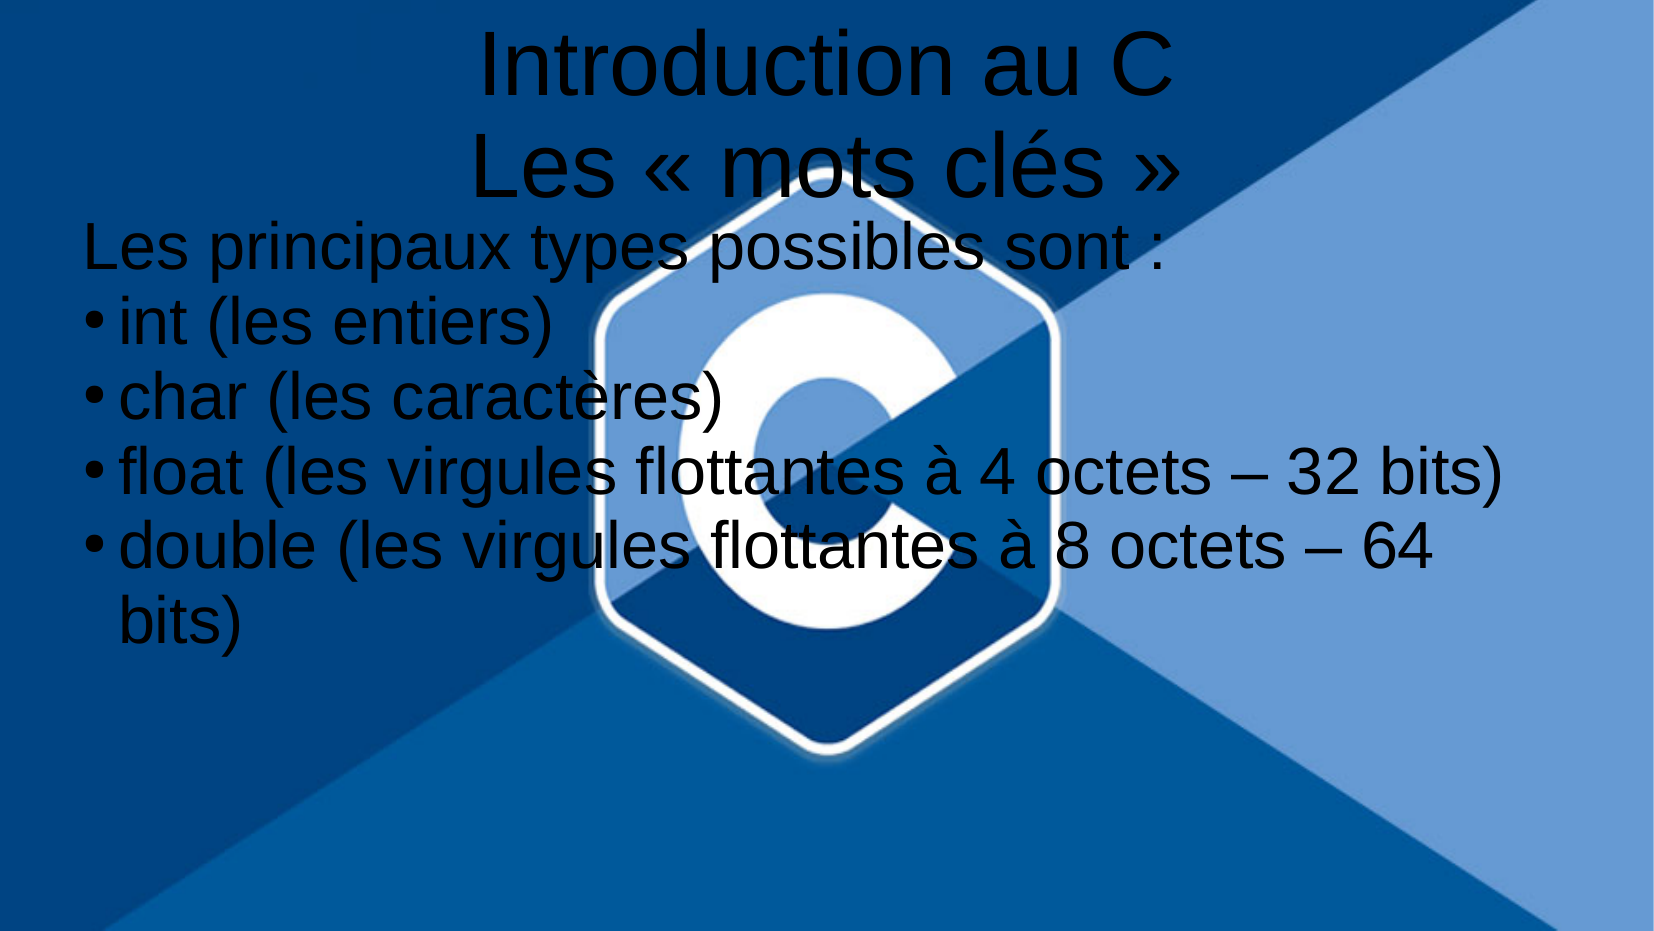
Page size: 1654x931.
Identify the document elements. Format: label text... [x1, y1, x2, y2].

subtitle Les principaux types possibles sont : int (les entiers) char (les caractères) float (les virgules flottantes à 4 octets – 32 bits) double (les virgules flottantes à 8 octets – 64 bits) [82, 209, 1571, 658]
picture [0, 0, 1654, 931]
title Introduction au C Les « mots clés » [82, 12, 1571, 209]
